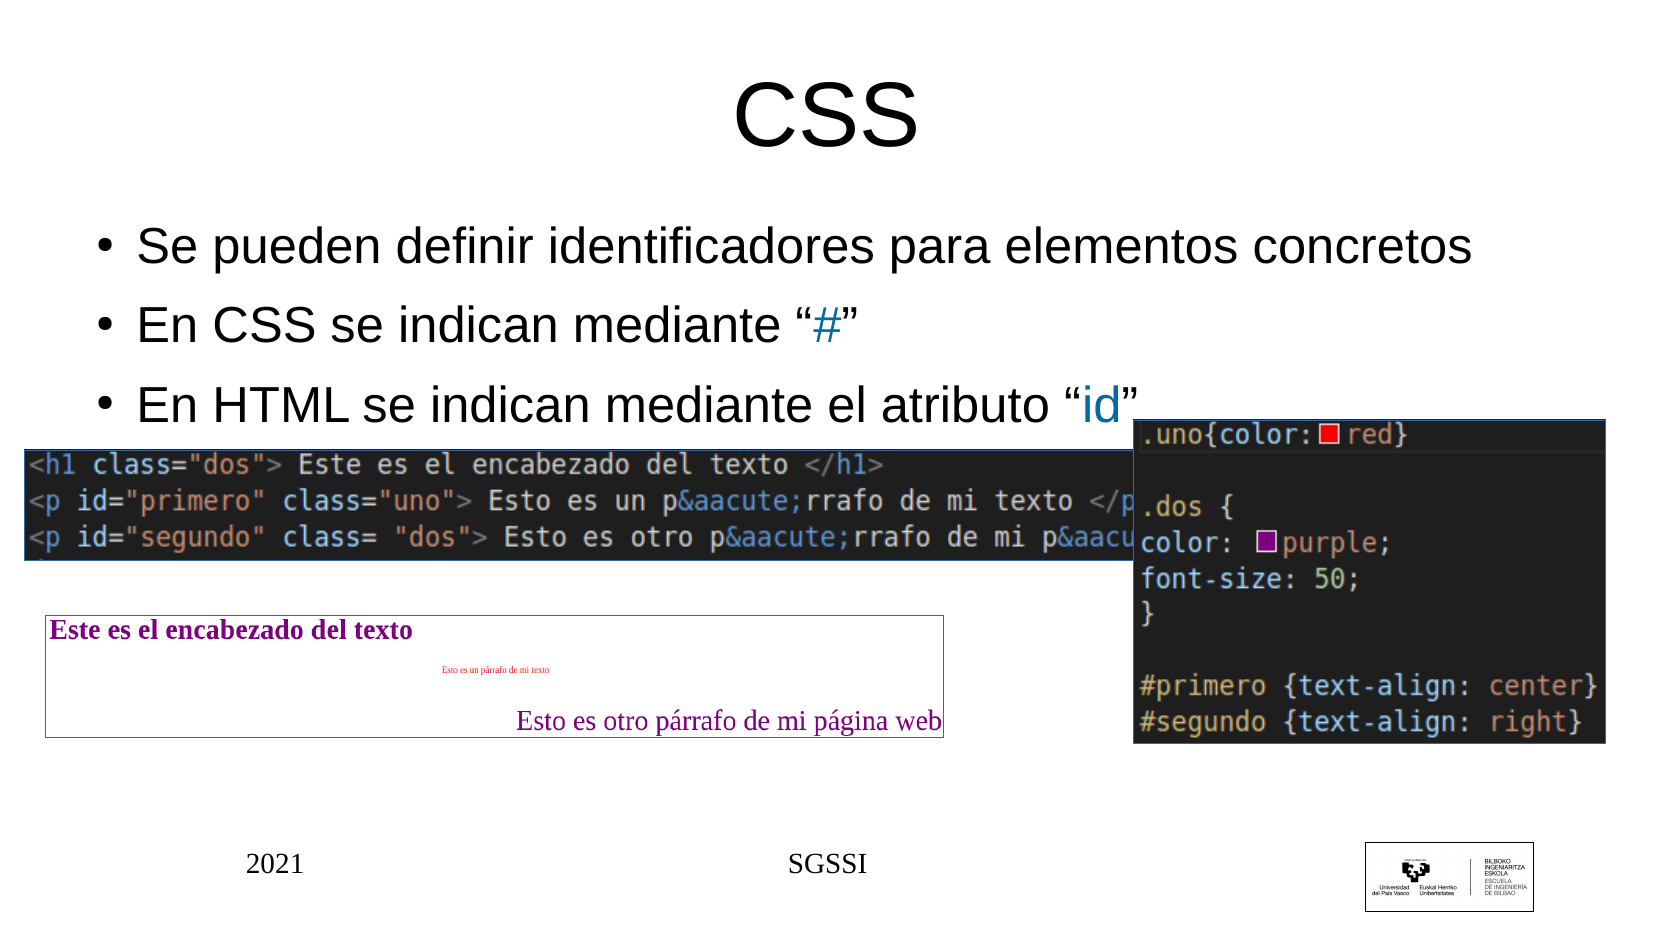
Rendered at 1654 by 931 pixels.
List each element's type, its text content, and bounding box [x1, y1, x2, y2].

picture [24, 419, 1606, 744]
list Se pueden definir identificadores para elementos concretos En CSS se indican mediante “#” En HTML se indican mediante el atributo “id” [82, 217, 1546, 436]
picture [1366, 843, 1533, 911]
picture [45, 614, 944, 738]
title CSS [82, 37, 1571, 193]
